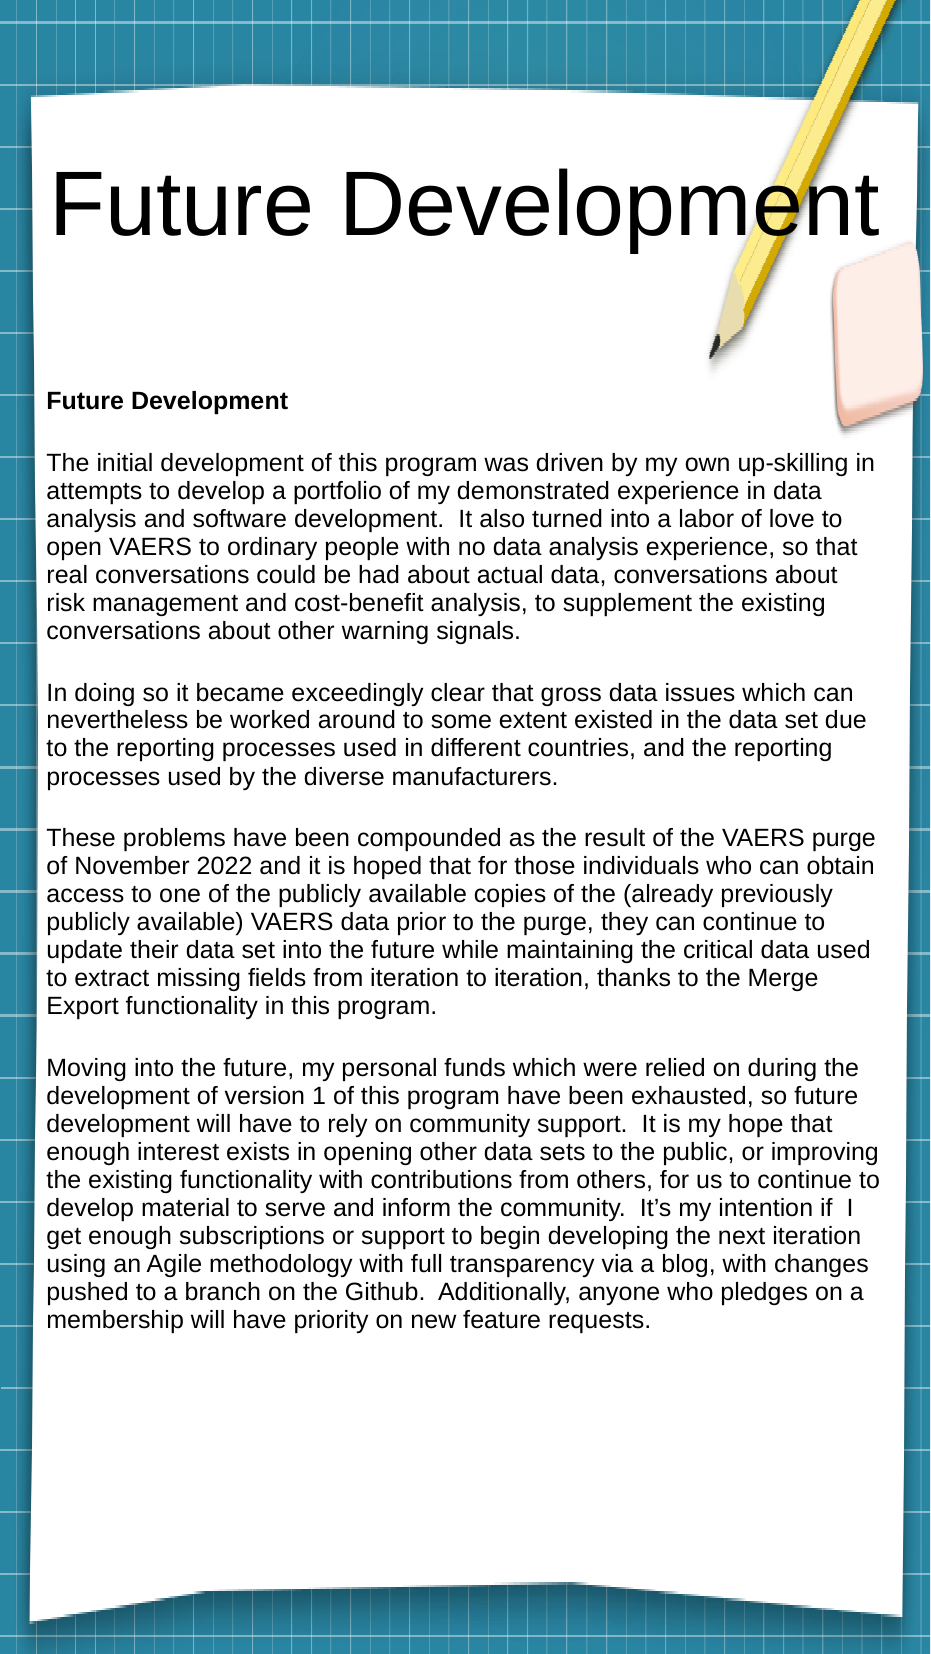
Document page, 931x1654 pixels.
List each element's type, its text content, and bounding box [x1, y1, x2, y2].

list Future Development The initial development of this program was driven by my own up-skilling in attempts to develop a portfolio of my demonstrated experience in data analysis and software development. It also turned into a labor of love to open VAERS to ordinary people with no data analysis experience, so that real conversations could be had about actual data, conversations about risk management and cost-benefit analysis, to supplement the existing conversations about other warning signals. In doing so it became exceedingly clear that gross data issues which can nevertheless be worked around to some extent existed in the data set due to the reporting processes used in different countries, and the reporting processes used by the diverse manufacturers. These problems have been compounded as the result of the VAERS purge of November 2022 and it is hoped that for those individuals who can obtain access to one of the publicly available copies of the (already previously publicly available) VAERS data prior to the purge, they can continue to update their data set into the future while maintaining the critical data used to extract missing fields from iteration to iteration, thanks to the Merge Export functionality in this program. Moving into the future, my personal funds which were relied on during the development of version 1 of this program have been exhausted, so future development will have to rely on community support. It is my hope that enough interest exists in opening other data sets to the public, or improving the existing functionality with contributions from others, for us to continue to develop material to serve and inform the community. It’s my intention if I get enough subscriptions or support to begin developing the next iteration using an Agile methodology with full transparency via a blog, with changes pushed to a branch on the Github. Additionally, anyone who pledges on a membership will have priority on new feature requests. [46, 386, 884, 1346]
picture [0, 0, 931, 1654]
title Future Development [46, 65, 884, 342]
